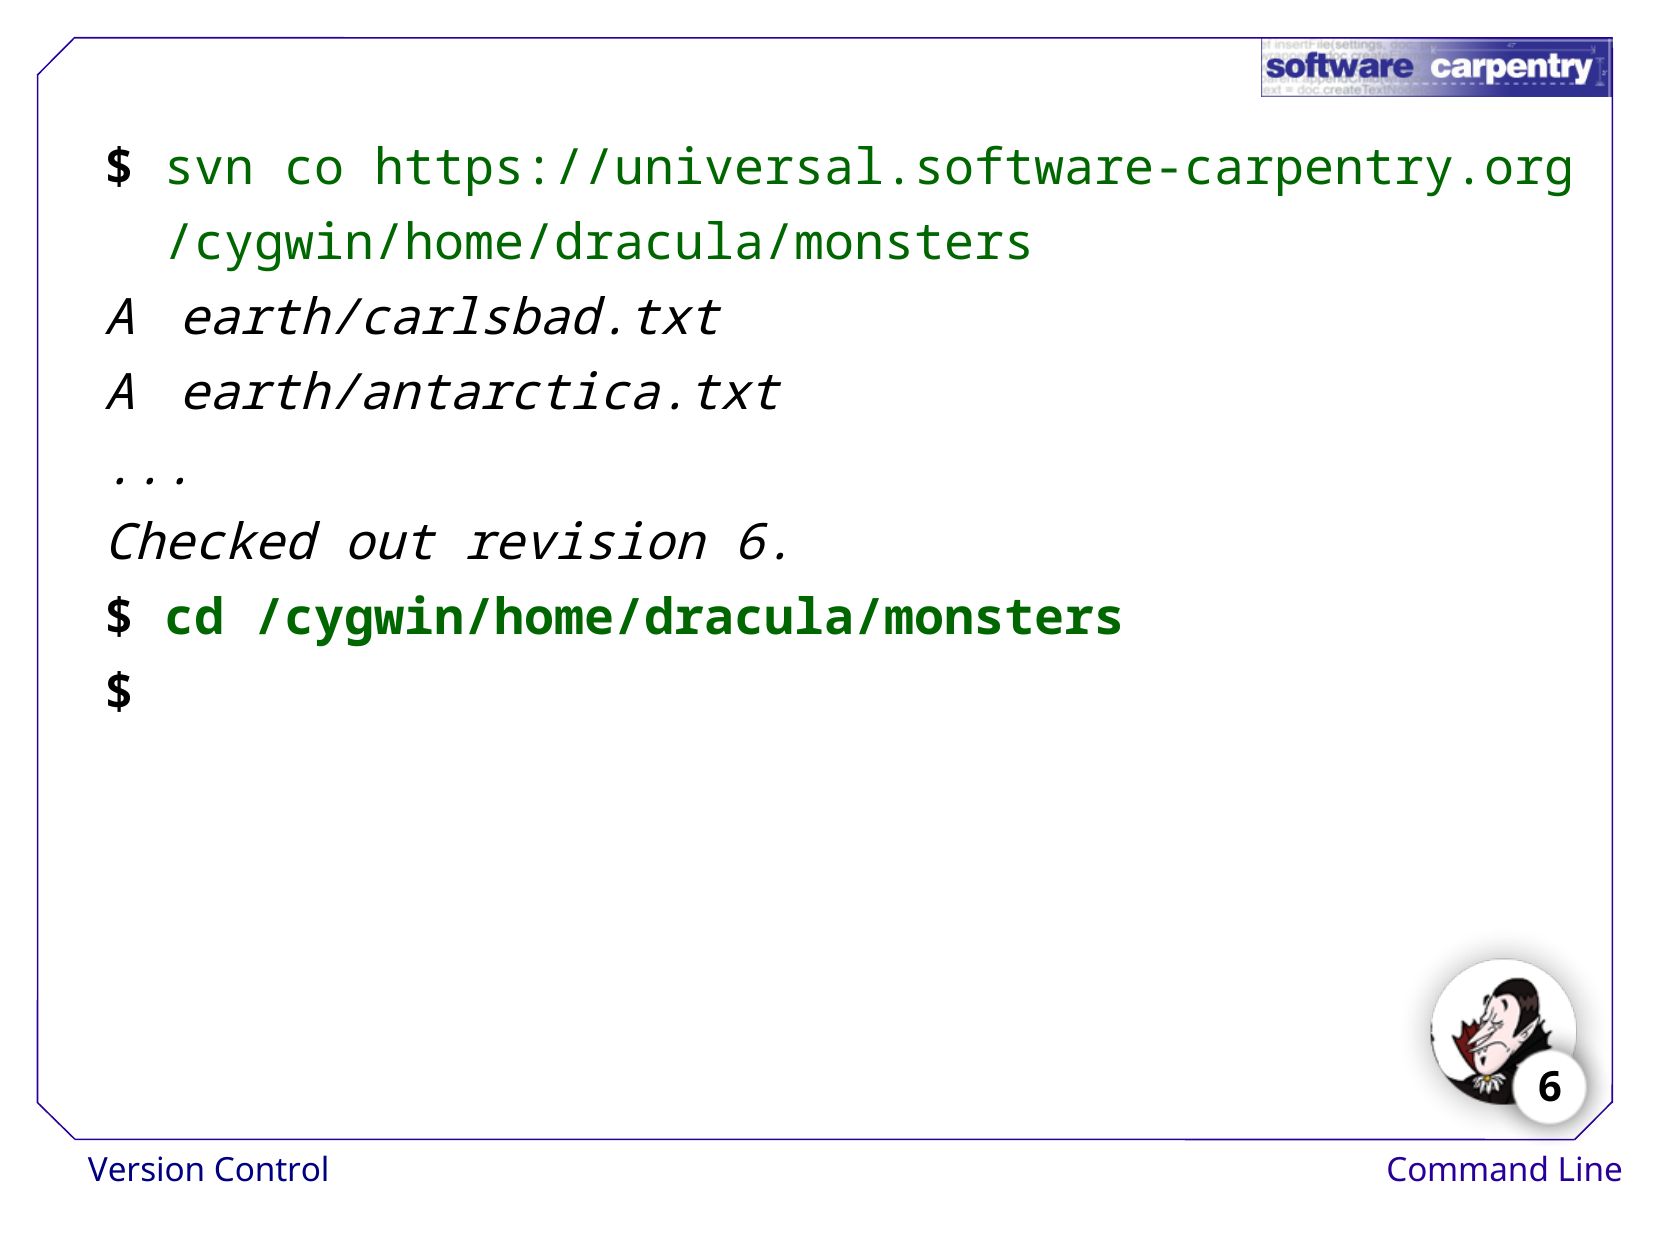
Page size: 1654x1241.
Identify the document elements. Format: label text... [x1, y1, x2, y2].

picture [1261, 39, 1613, 97]
picture [1393, 926, 1618, 1146]
text_box 6 [1505, 1057, 1595, 1119]
text_box $ svn co https://universal.software-carpentry.org /cygwin/home/dracula/monsters A earth/carlsbad.txt A earth/antarctica.txt ... Checked out revision 6. $ cd /cygwin/home/dracula/monsters $ [89, 112, 1572, 1036]
